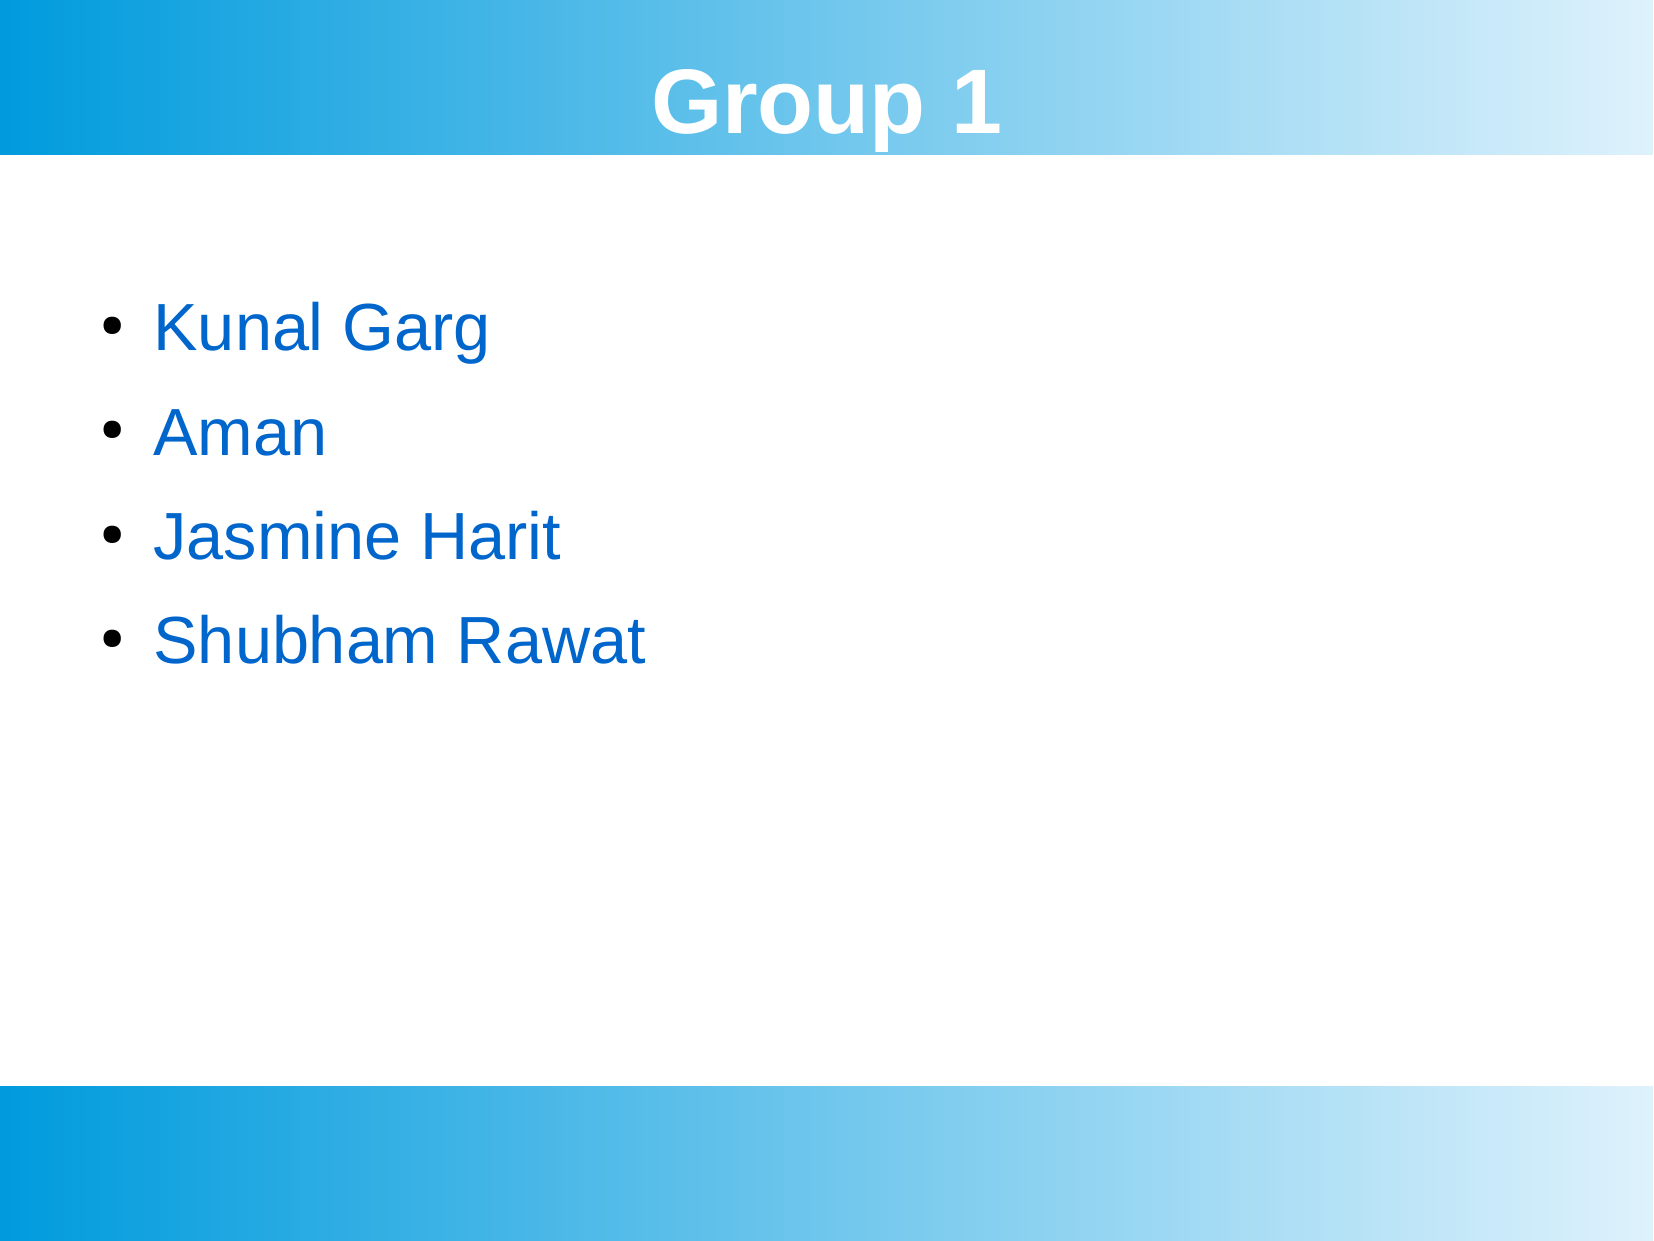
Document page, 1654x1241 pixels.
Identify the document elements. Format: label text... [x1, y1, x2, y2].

title Group 1 [82, 49, 1571, 155]
list Kunal Garg Aman Jasmine Harit Shubham Rawat [82, 290, 1571, 1010]
